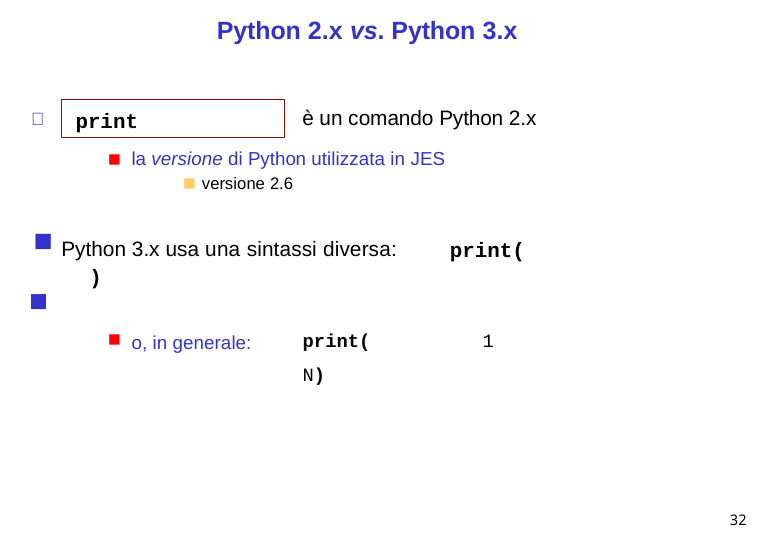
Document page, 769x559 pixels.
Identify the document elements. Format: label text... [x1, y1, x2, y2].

text_box print [61, 99, 285, 138]
title Python 2.x vs. Python 3.x [214, 12, 521, 47]
text_box  [29, 106, 47, 132]
text_box è un comando Python 2.x [300, 102, 541, 133]
text_box 32 [727, 509, 750, 531]
text_box la versione di Python utilizzata in JES versione 2.6 Python 3.x usa una sintassi diversa: print( ) o, in generale: print( 1 N) [29, 141, 657, 307]
